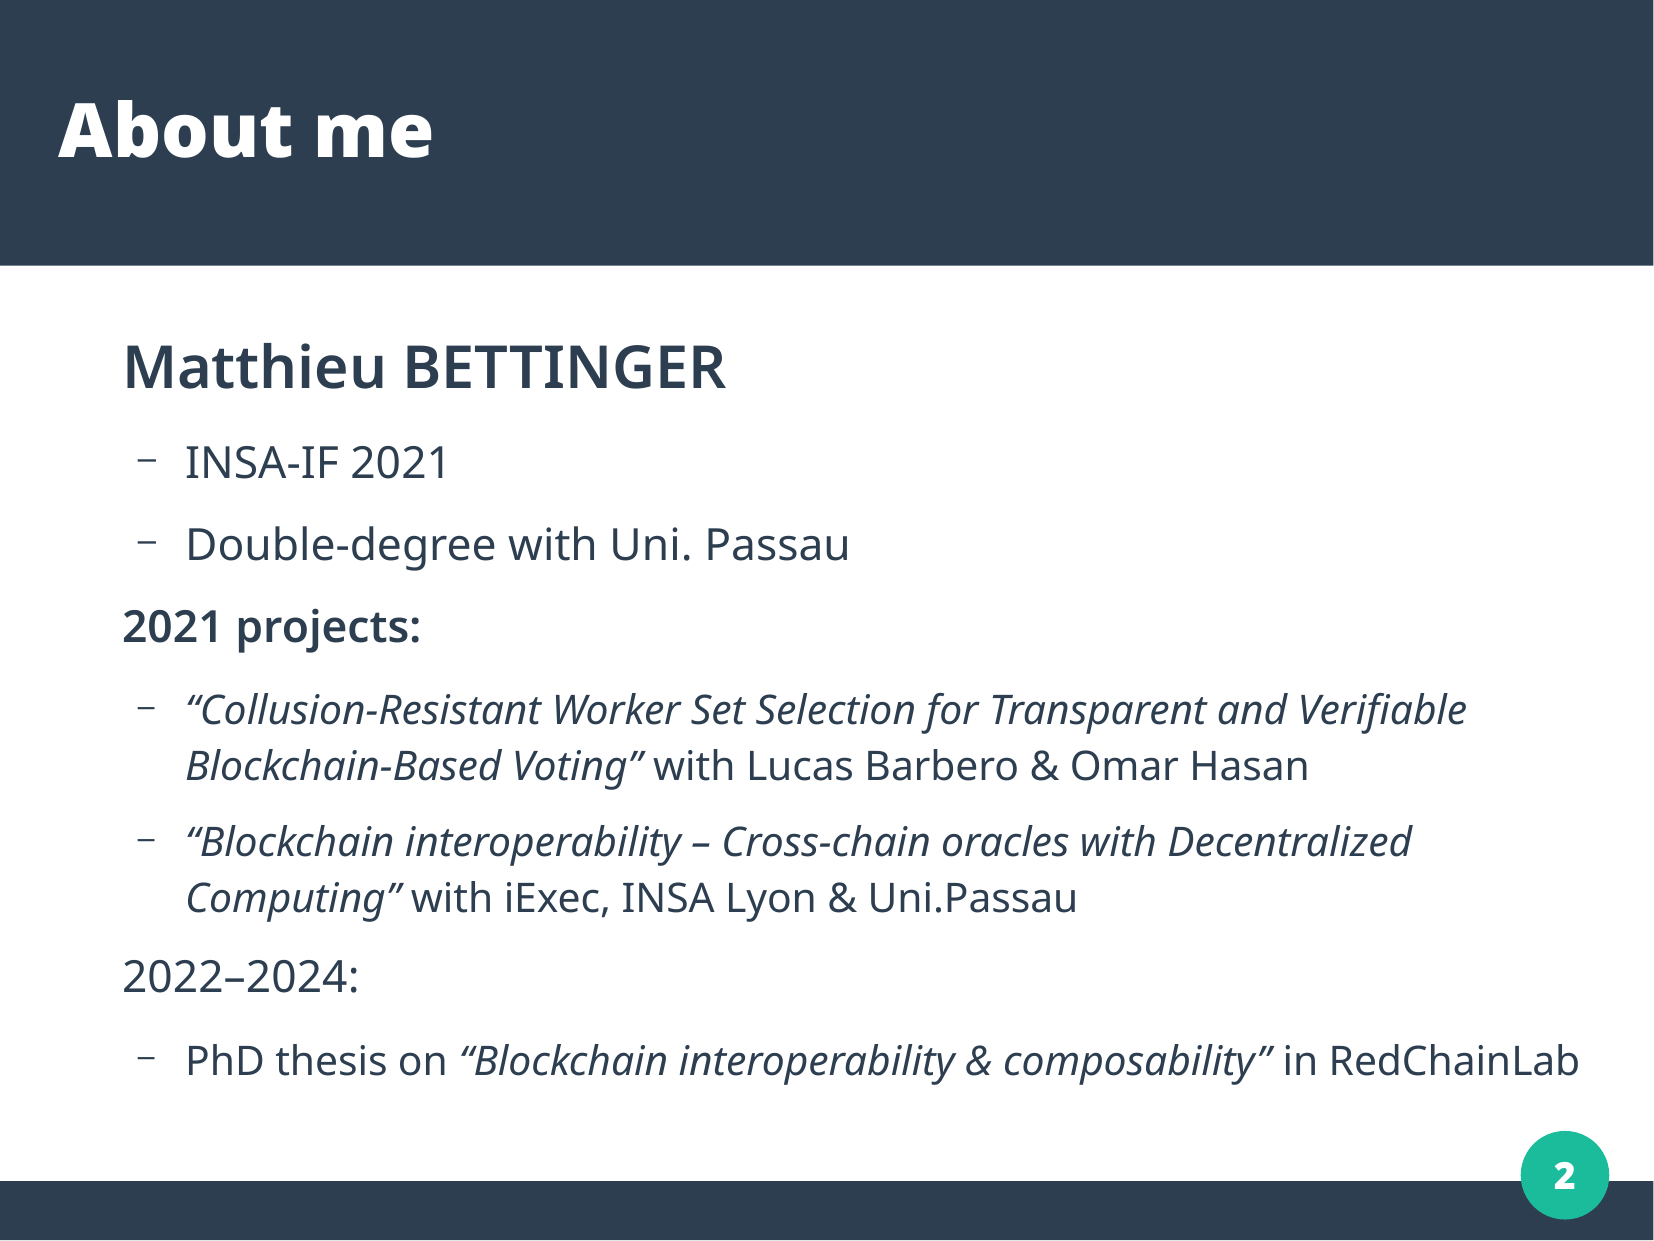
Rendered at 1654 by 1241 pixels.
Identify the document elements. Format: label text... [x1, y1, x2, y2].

list Matthieu BETTINGER INSA-IF 2021 Double-degree with Uni. Passau 2021 projects: “Collusion-Resistant Worker Set Selection for Transparent and Verifiable Blockchain-Based Voting” with Lucas Barbero & Omar Hasan “Blockchain interoperability – Cross-chain oracles with Decentralized Computing” with iExec, INSA Lyon & Uni.Passau 2022–2024: PhD thesis on “Blockchain interoperability & composability” in RedChainLab [59, 324, 1595, 1152]
title About me [59, 49, 1595, 207]
